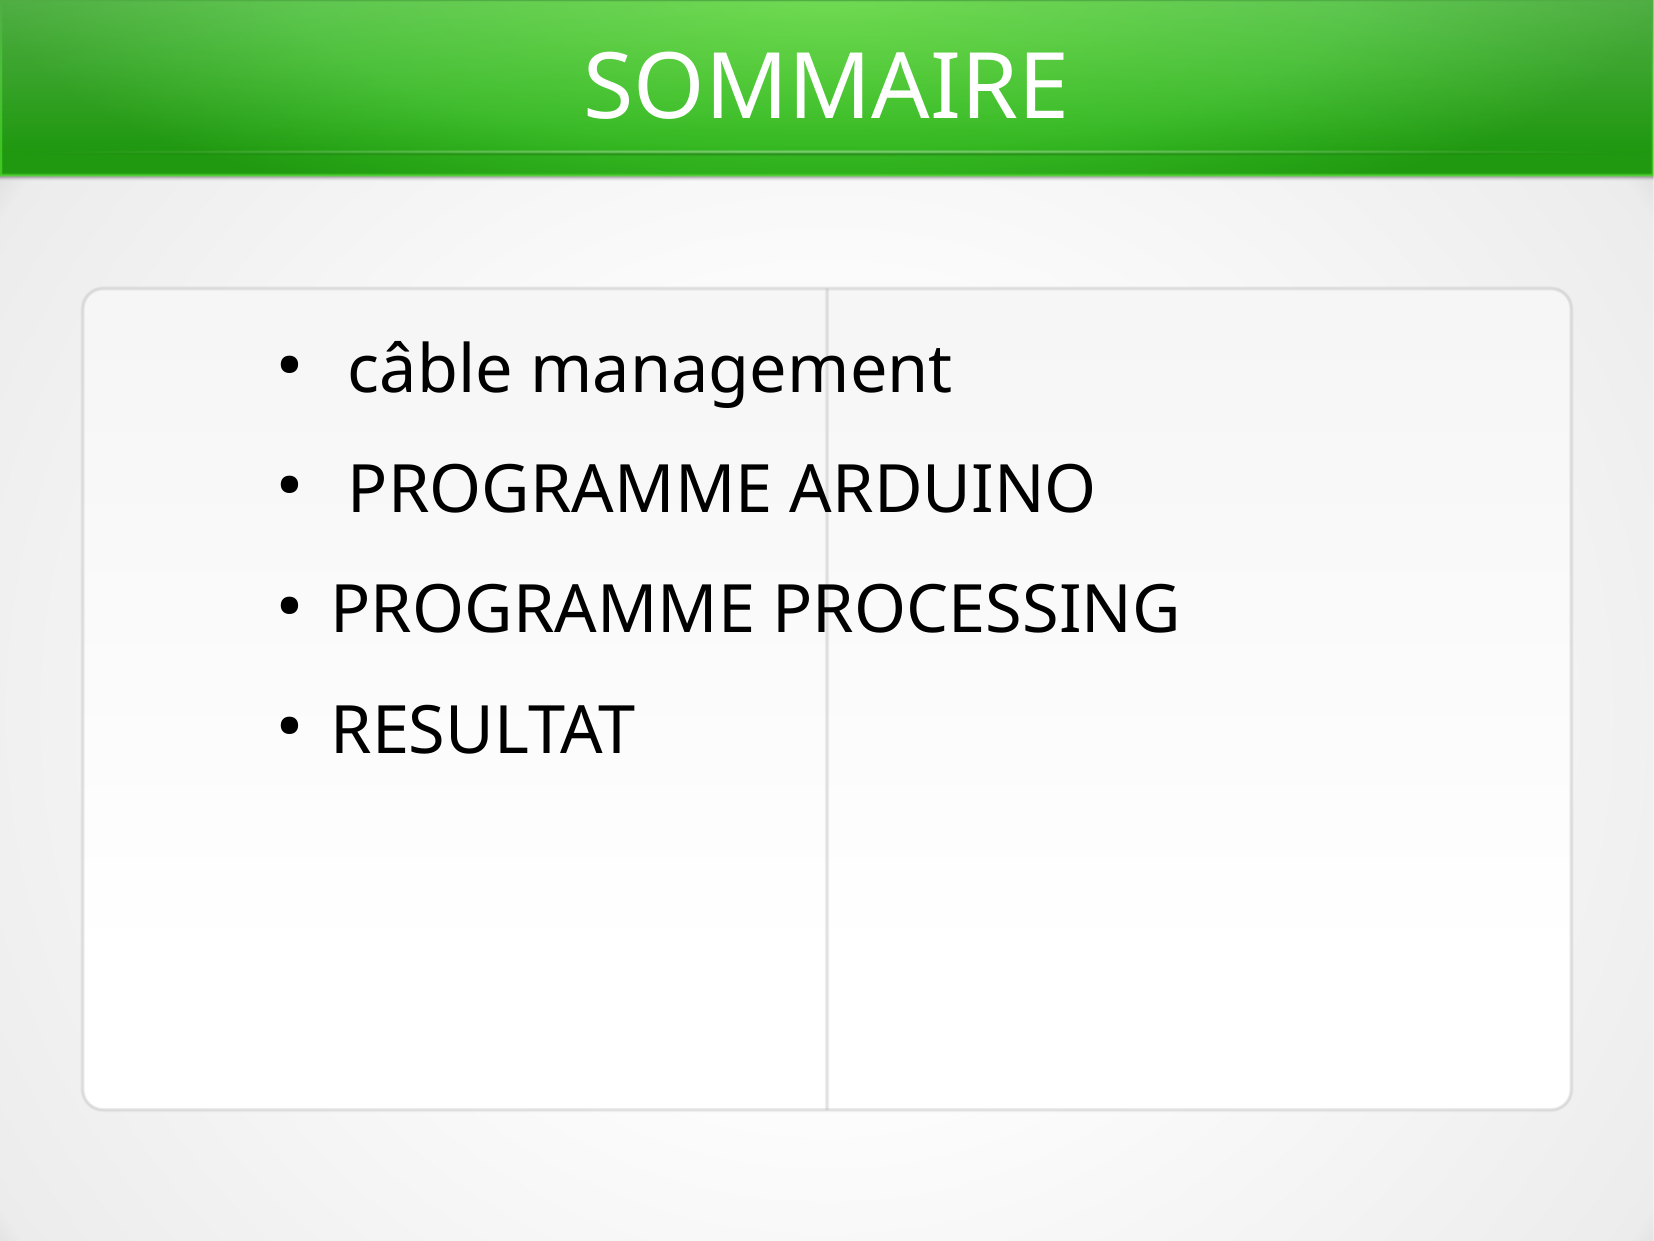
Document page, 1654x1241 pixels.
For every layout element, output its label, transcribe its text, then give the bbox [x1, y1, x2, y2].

title SOMMAIRE [82, 11, 1571, 154]
list câble management PROGRAMME ARDUINO PROGRAMME PROCESSING RESULTAT [259, 200, 1252, 1021]
picture [0, 0, 1654, 1241]
